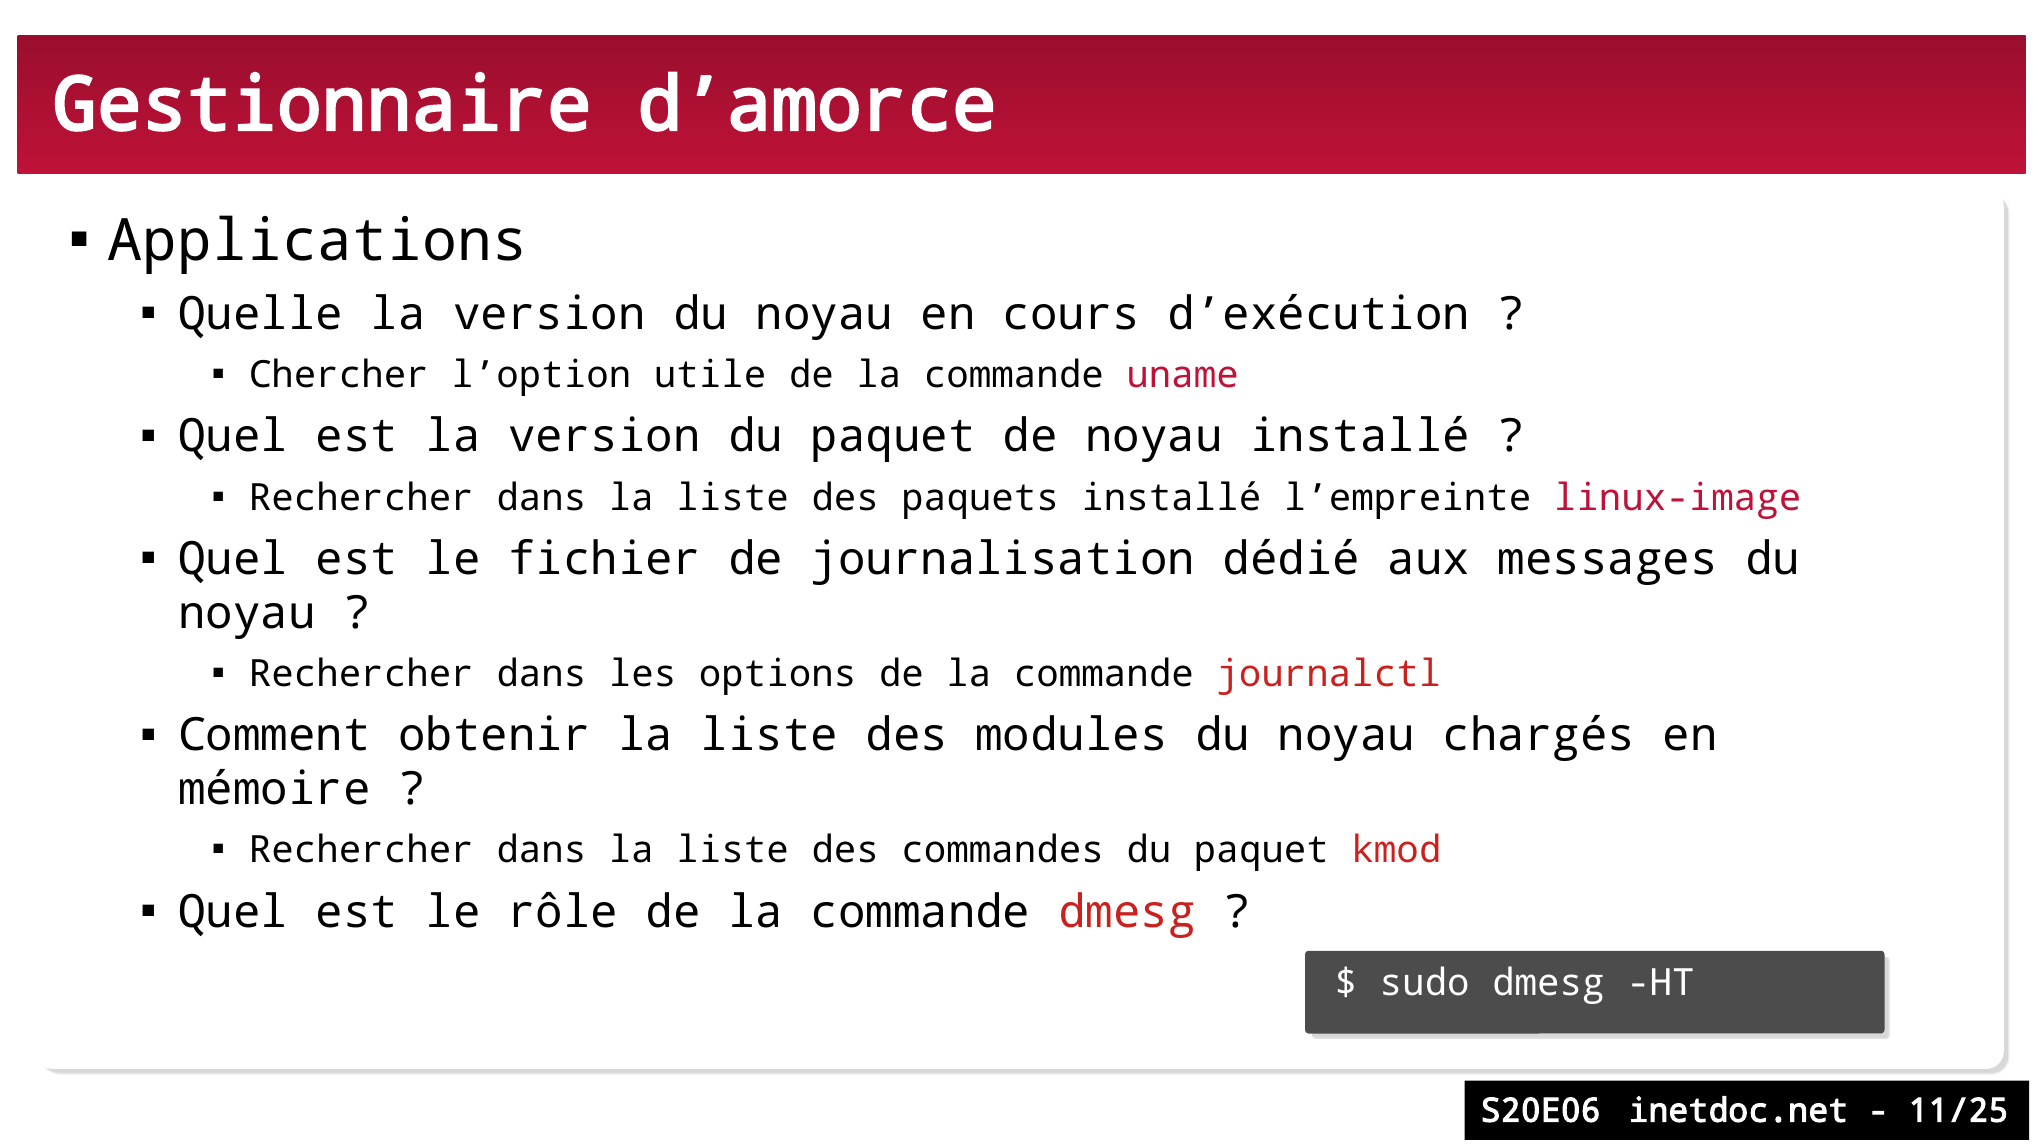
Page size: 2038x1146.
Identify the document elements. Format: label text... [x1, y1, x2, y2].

text_box S20E06 inetdoc.net - 22/25 [1464, 1080, 2030, 1140]
text_box Gestionnaire d’amorce [17, 35, 2026, 174]
text_box $ sudo dmesg -HT [1305, 950, 1885, 1034]
text_box Applications Quelle la version du noyau en cours d’exécution ? Chercher l’option utile de la commande uname Quel est la version du paquet de noyau installé ? Rechercher dans la liste des paquets installé l’empreinte linux-image Quel est le fichier de journalisation dédié aux messages du noyau ? Rechercher dans les options de la commande journalctl Comment obtenir la liste des modules du noyau chargés en mémoire ? Rechercher dans la liste des commandes du paquet kmod Quel est le rôle de la commande dmesg ? [35, 188, 2004, 1069]
